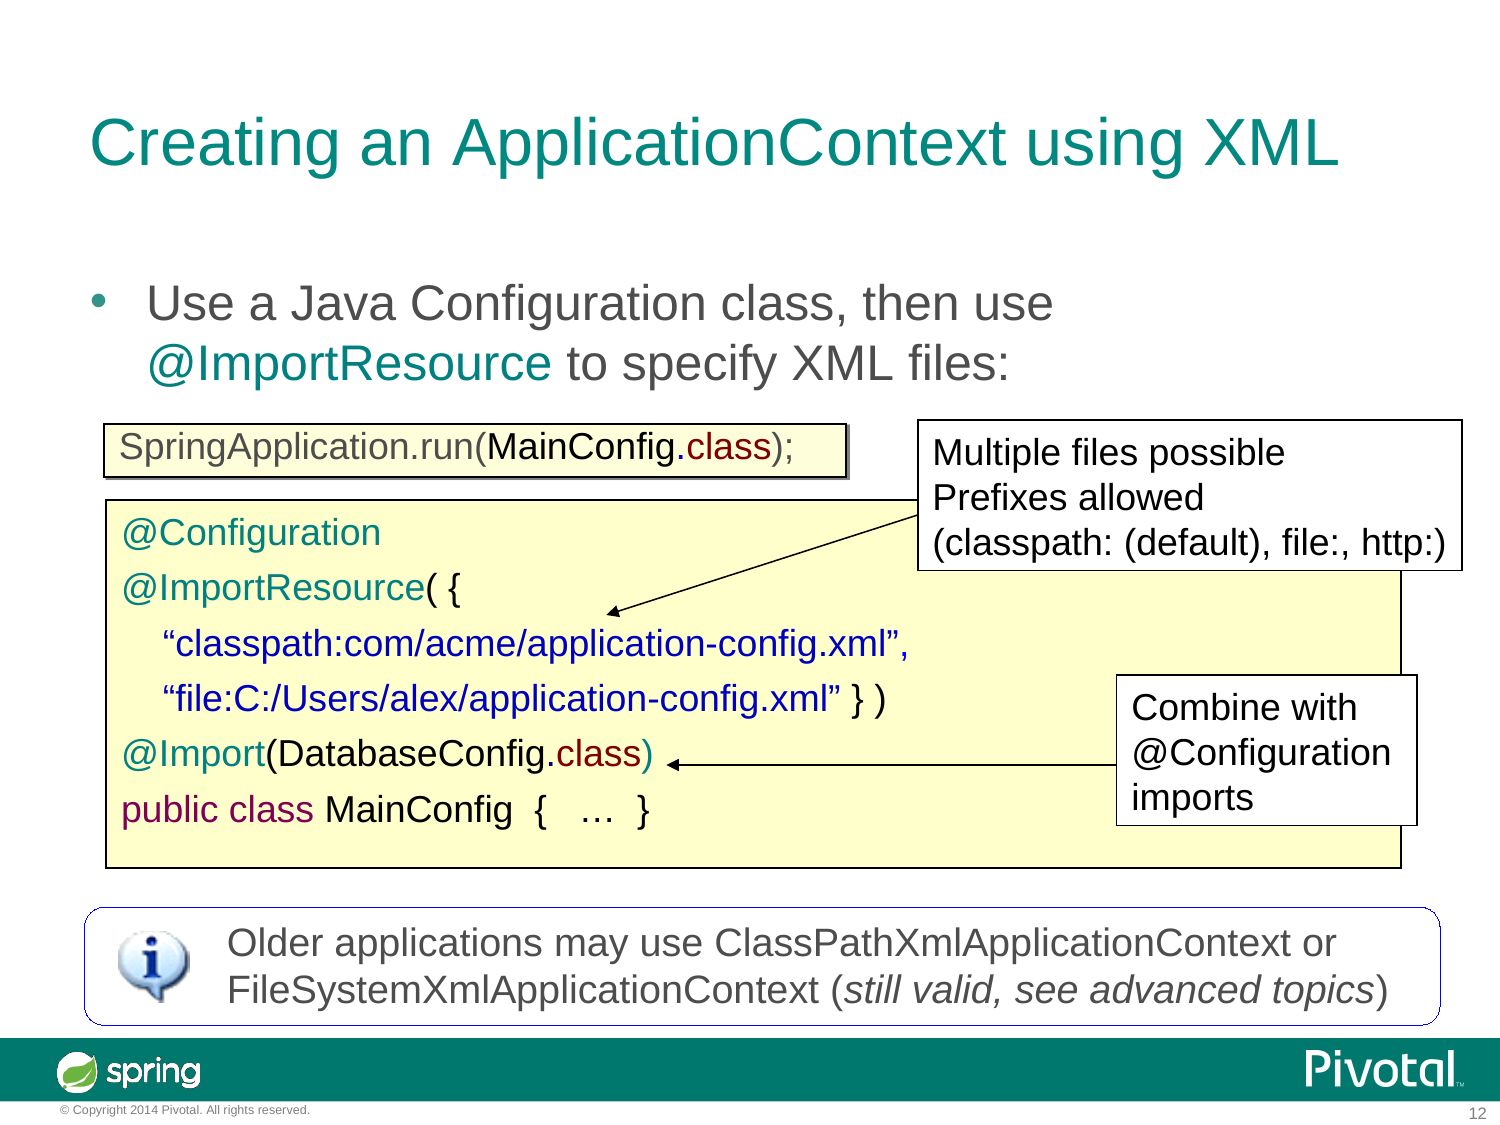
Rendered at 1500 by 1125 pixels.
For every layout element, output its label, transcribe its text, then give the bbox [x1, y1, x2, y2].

text_box Older applications may use ClassPathXmlApplicationContext or FileSystemXmlApplicationContext (still valid, see advanced topics) [171, 916, 1405, 1059]
picture [32, 1041, 210, 1103]
list Use a Java Configuration class, then use @ImportResource to specify XML files: [75, 262, 1426, 1005]
title Creating an ApplicationContext using XML [75, 45, 1426, 233]
text_box SpringApplication.run(MainConfig.class); [104, 423, 847, 477]
picture [1306, 1050, 1464, 1087]
text_box Multiple files possible Prefixes allowed (classpath: (default), file:, http:) [917, 419, 1462, 571]
text_box Combine with @Configuration imports [1116, 674, 1418, 826]
text_box @Configuration @ImportResource( { “classpath:com/acme/application-config.xml”, “file:C:/Users/alex/application-config.xml” } ) @Import(DatabaseConfig.class) public class MainConfig { … } [106, 500, 1402, 869]
text_box [84, 907, 1441, 1026]
picture [118, 931, 171, 1003]
